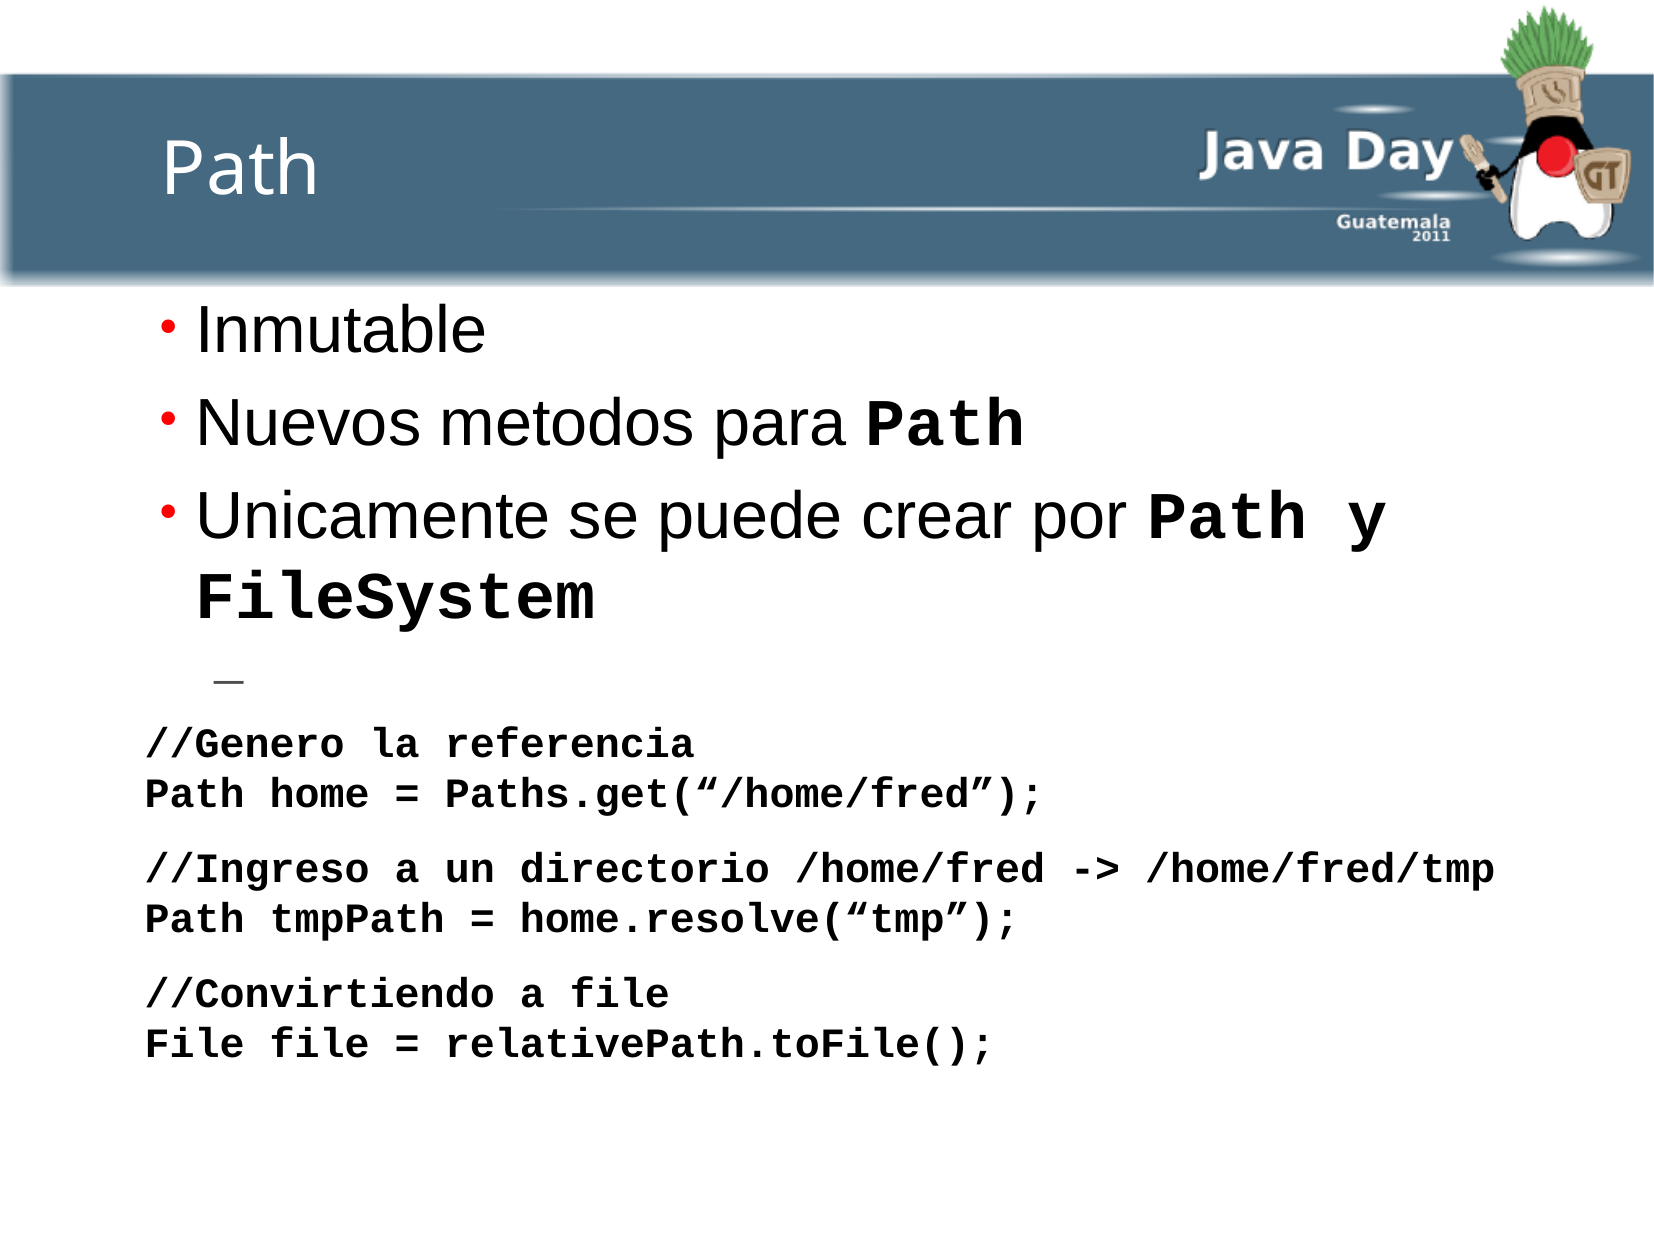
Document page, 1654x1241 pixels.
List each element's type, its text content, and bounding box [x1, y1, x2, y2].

title Path [160, 125, 1532, 225]
text_box //Genero la referencia Path home = Paths.get(“/home/fred”); //Ingreso a un directorio /home/fred -> /home/fred/tmp Path tmpPath = home.resolve(“tmp”); //Convirtiendo a file File file = relativePath.toFile(); [94, 708, 1583, 1194]
list Inmutable Nuevos metodos para Path Unicamente se puede crear por Path y FileSystem [158, 191, 1530, 708]
picture [0, 3, 1654, 287]
